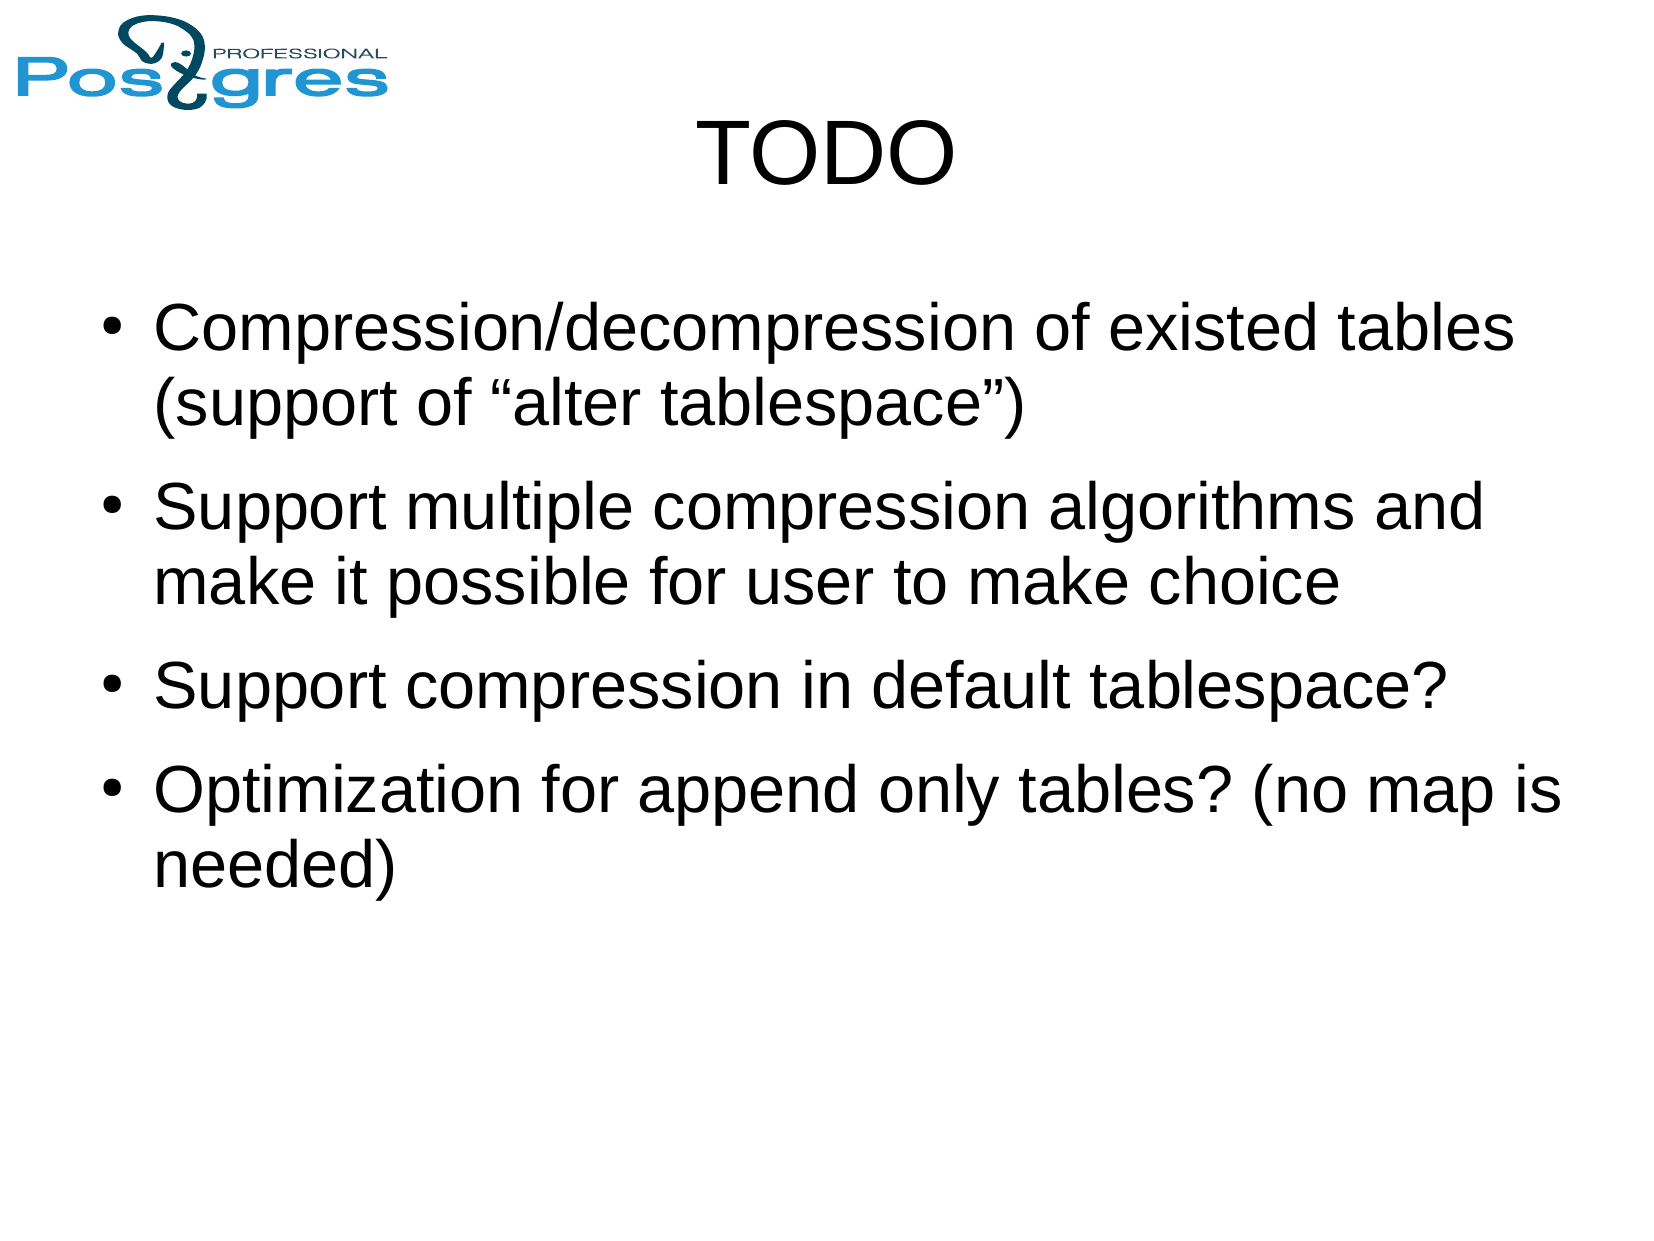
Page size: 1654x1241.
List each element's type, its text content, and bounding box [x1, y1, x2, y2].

title TODO [82, 49, 1571, 257]
list Compression/decompression of existed tables (support of “alter tablespace”) Support multiple compression algorithms and make it possible for user to make choice Support compression in default tablespace? Optimization for append only tables? (no map is needed) [82, 290, 1571, 1109]
